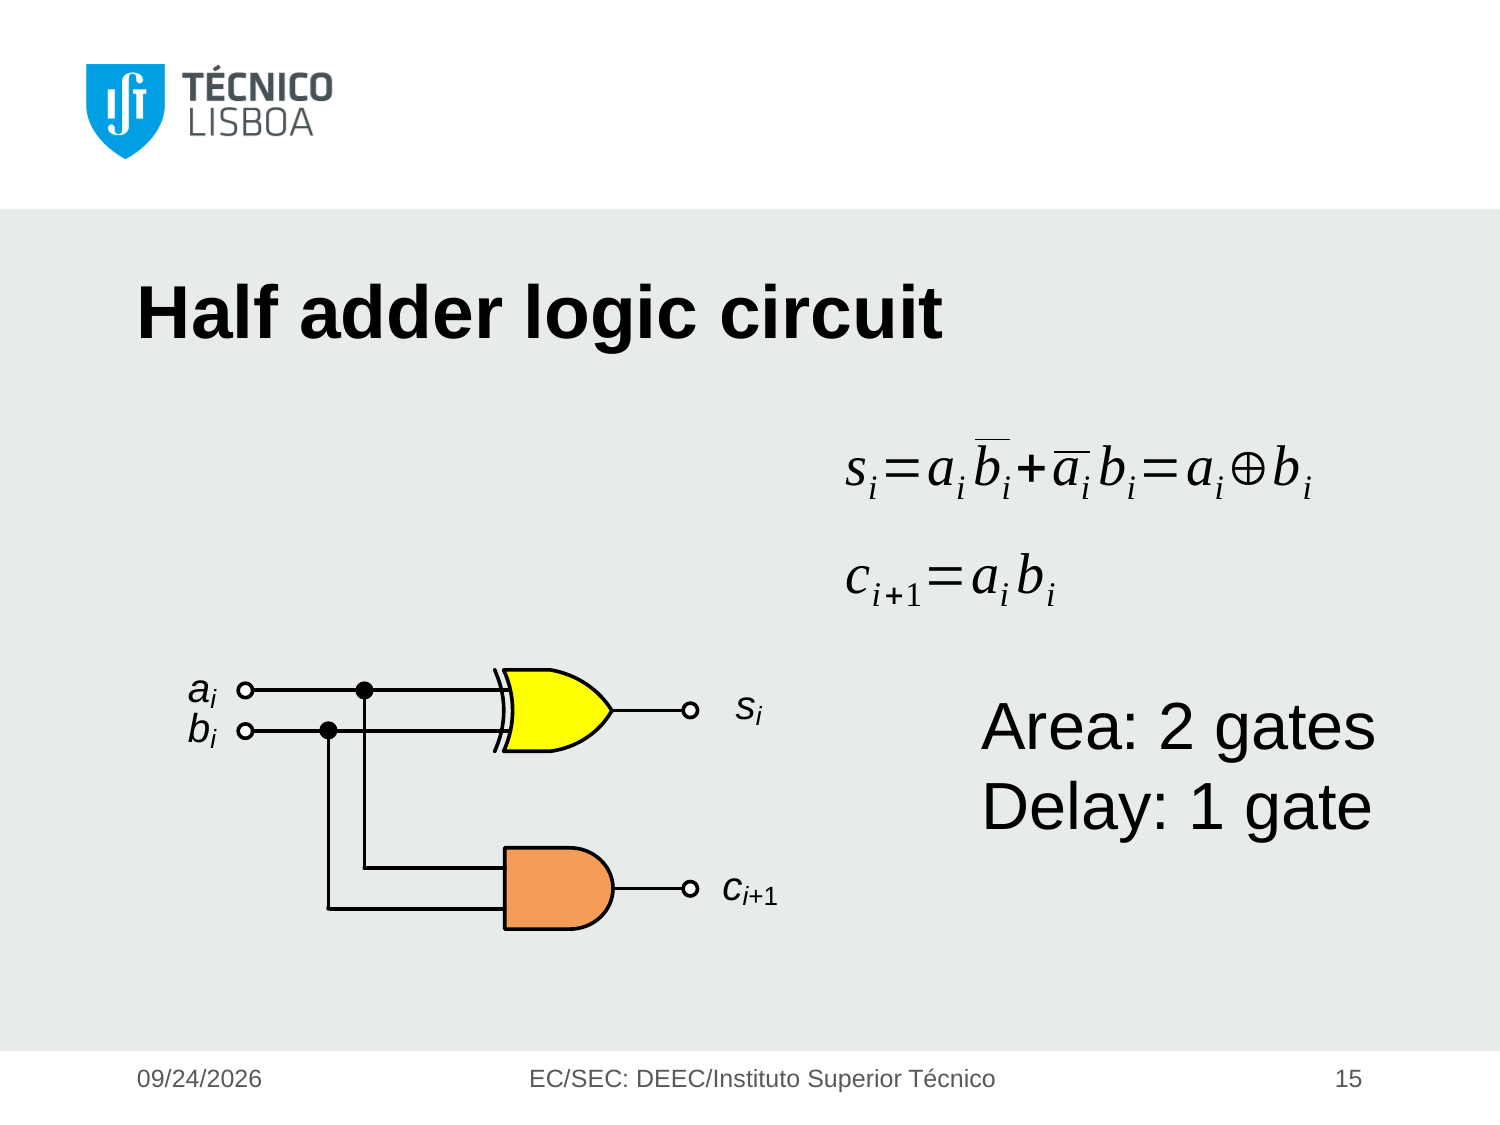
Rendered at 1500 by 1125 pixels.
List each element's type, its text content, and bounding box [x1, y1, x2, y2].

picture [0, 0, 1500, 1125]
chart [836, 435, 1320, 507]
title Half adder logic circuit [121, 237, 1378, 381]
slide_number 11/10/2020 [121, 1052, 425, 1103]
text_box Area: 2 gates Delay: 1 gate [966, 675, 1393, 851]
footer EC/SEC: DEEC/Instituto Superior Técnico [512, 1052, 1021, 1103]
chart [836, 541, 1063, 614]
slide_number <number> [1077, 1052, 1378, 1103]
